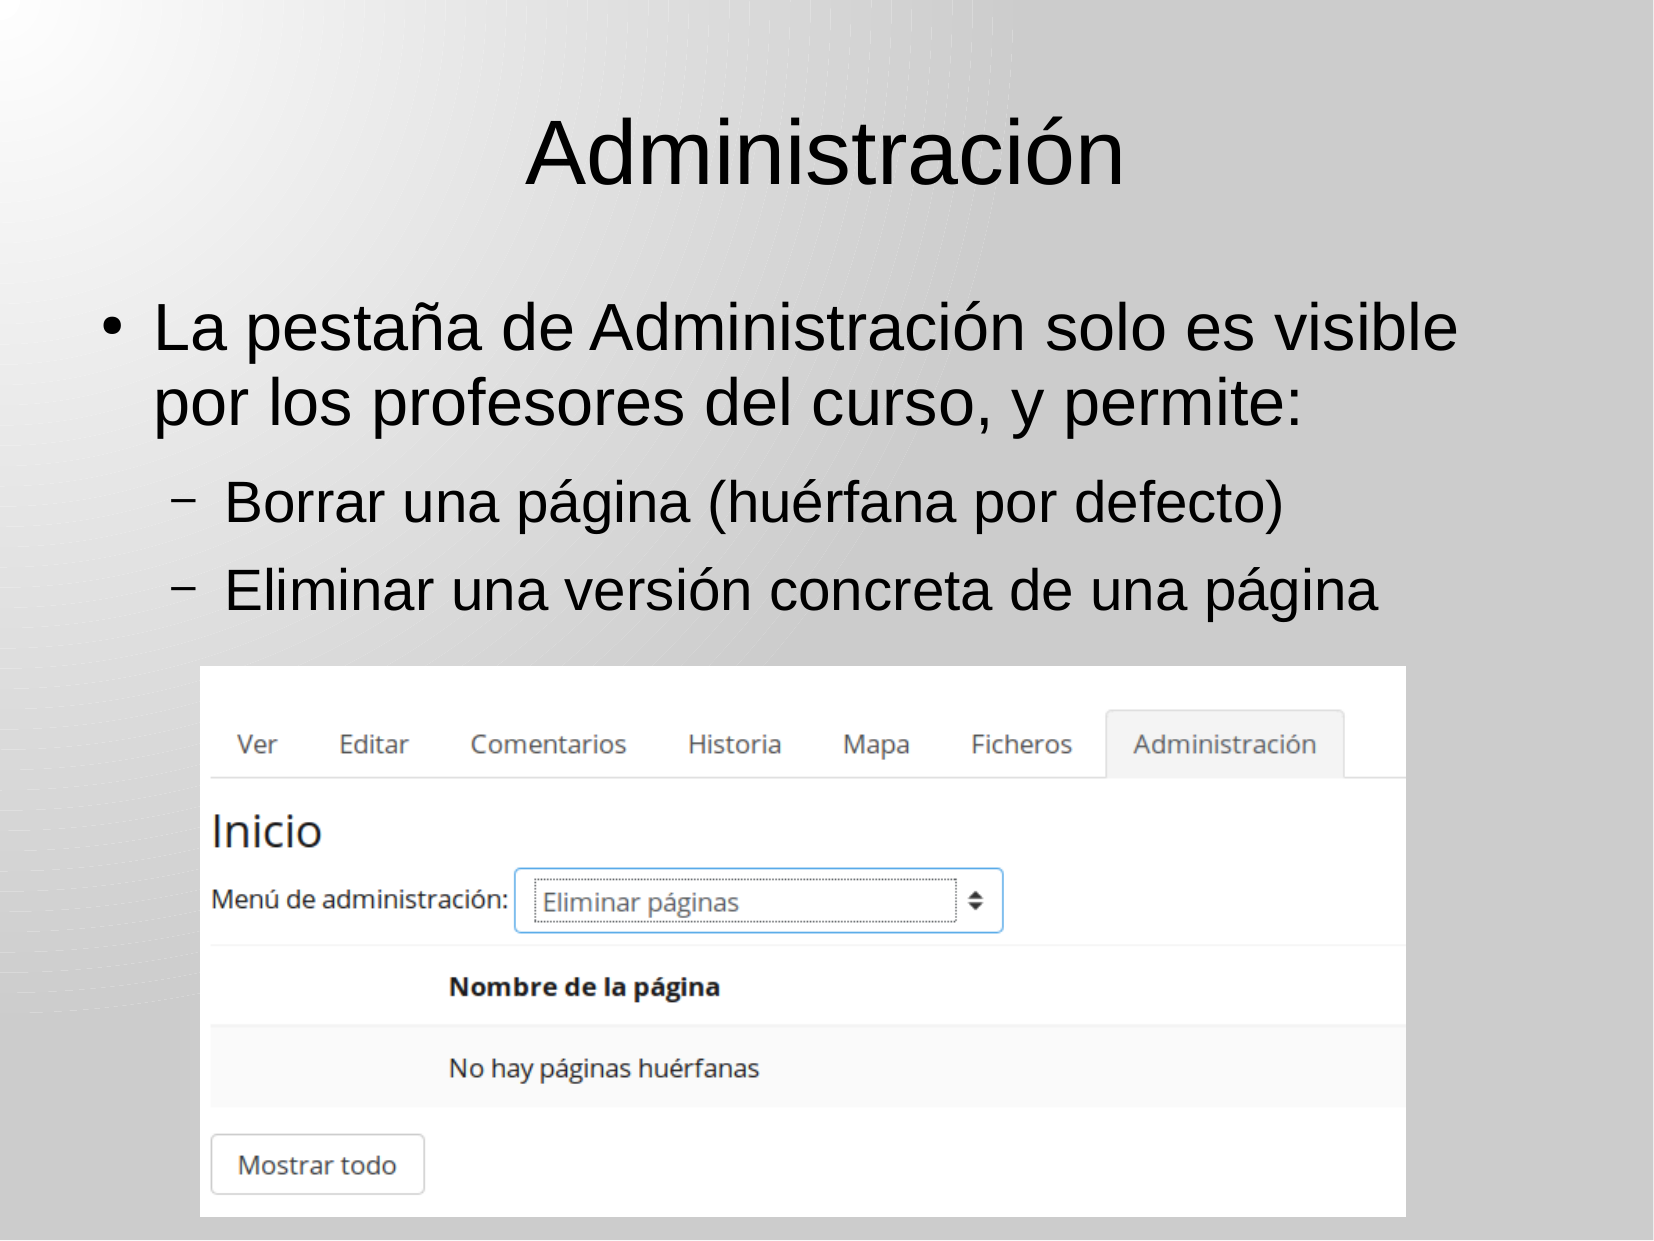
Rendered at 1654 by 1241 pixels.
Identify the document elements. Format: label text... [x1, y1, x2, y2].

title Administración [82, 49, 1571, 257]
list La pestaña de Administración solo es visible por los profesores del curso, y permite: Borrar una página (huérfana por defecto) Eliminar una versión concreta de una página [82, 290, 1477, 1109]
picture [200, 666, 1406, 1217]
